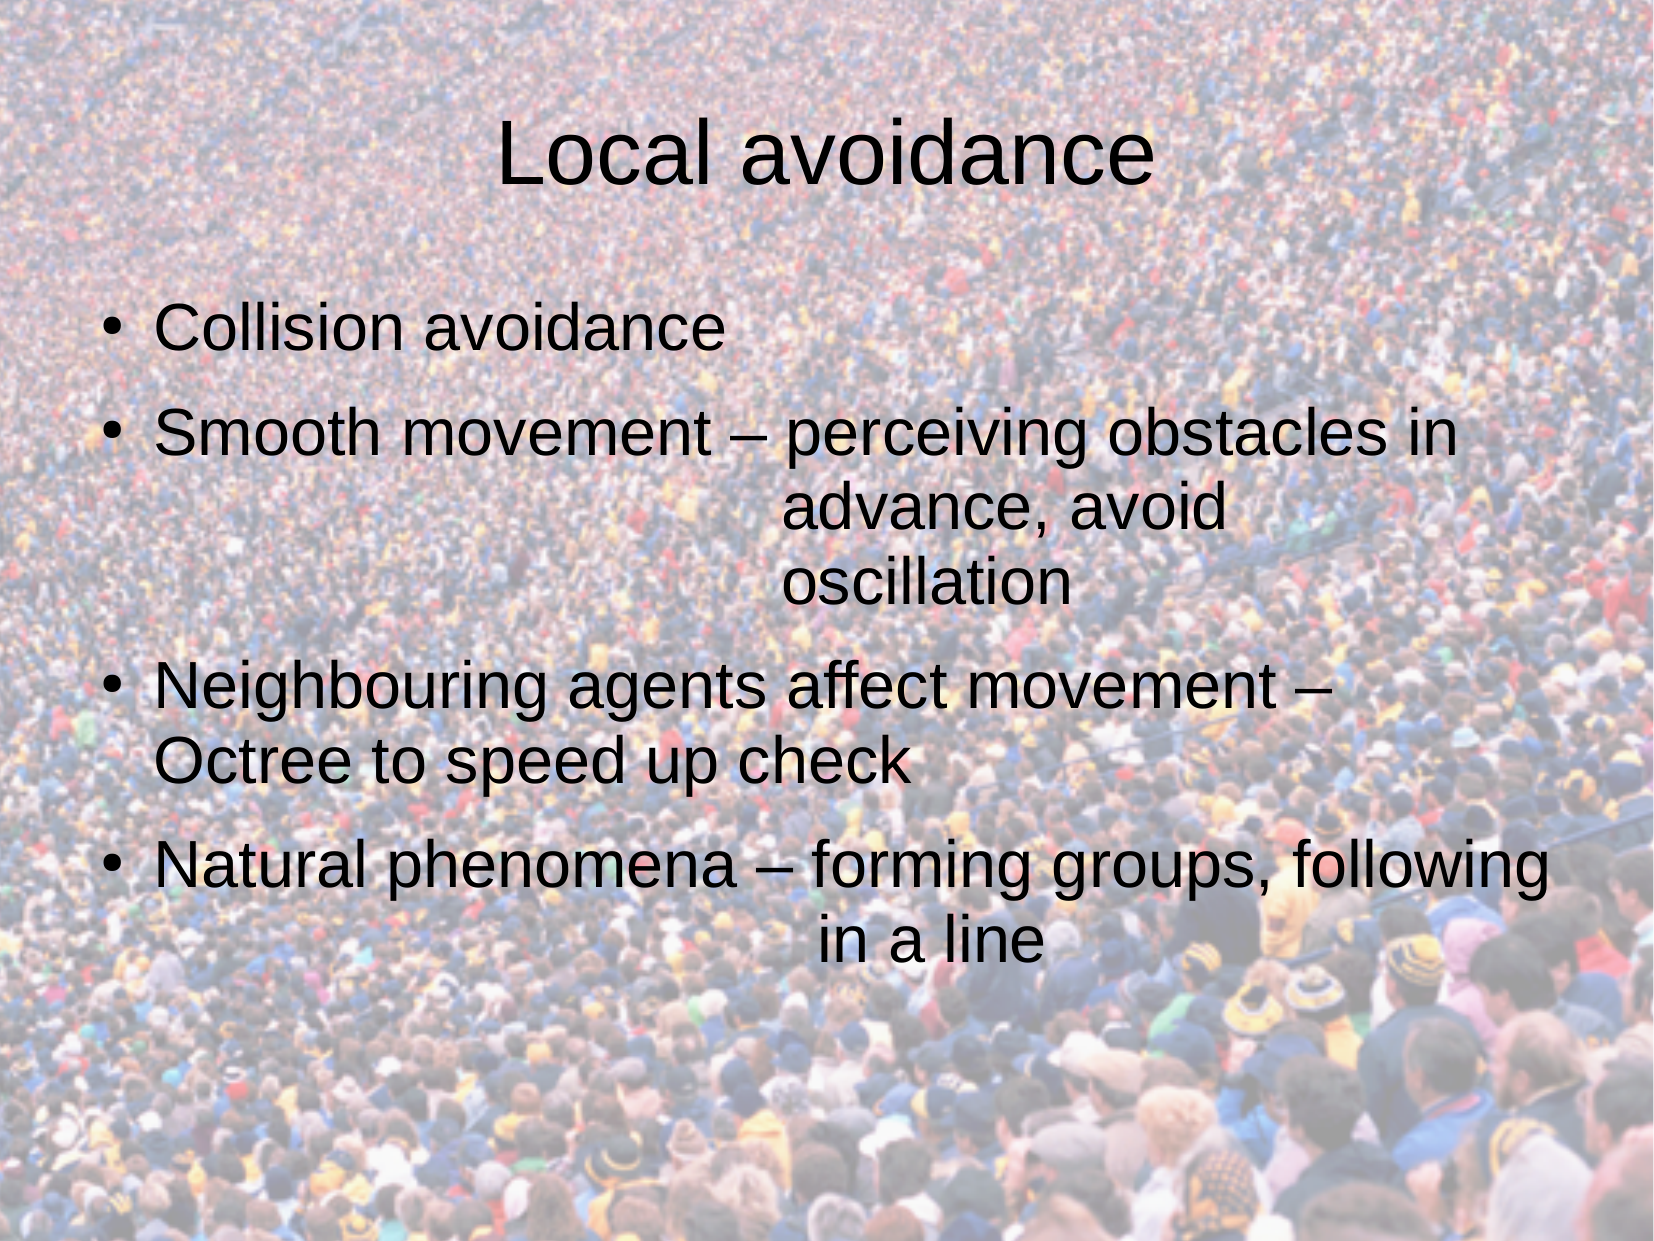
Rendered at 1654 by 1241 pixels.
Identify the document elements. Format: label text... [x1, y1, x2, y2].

list Collision avoidance Smooth movement – perceiving obstacles in advance, avoid oscillation Neighbouring agents affect movement – Octree to speed up check Natural phenomena – forming groups, following in a line [82, 290, 1571, 1010]
title Local avoidance [82, 49, 1571, 257]
picture [0, 0, 1654, 1241]
